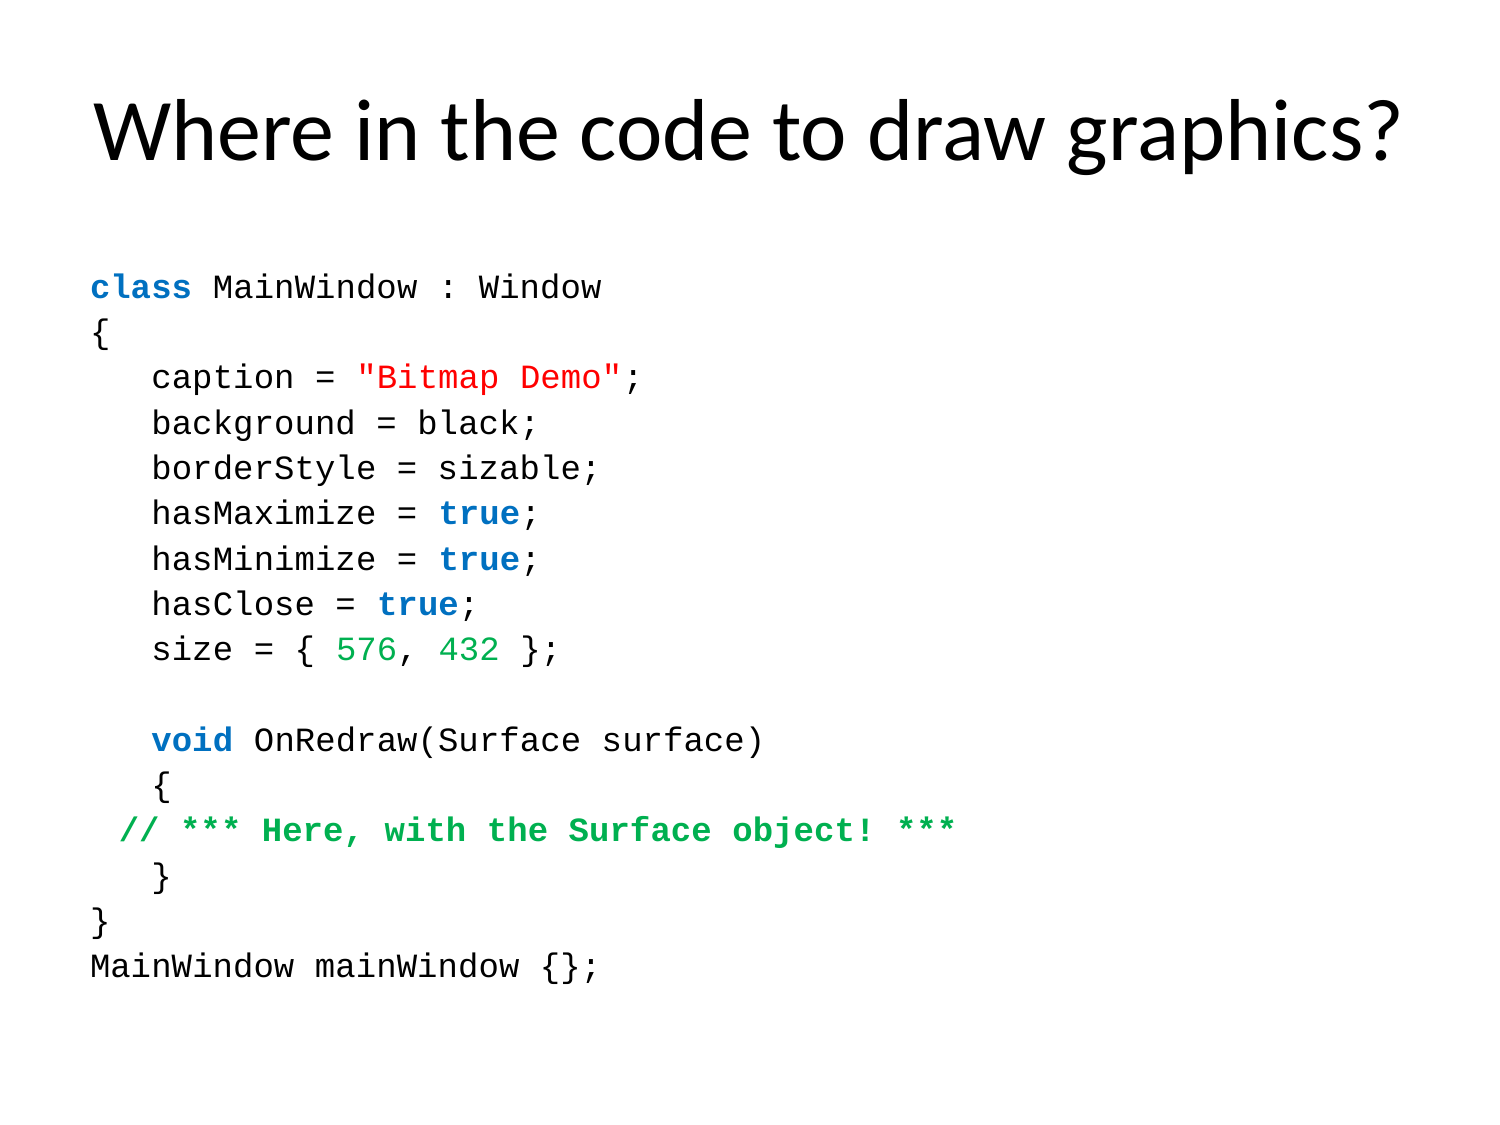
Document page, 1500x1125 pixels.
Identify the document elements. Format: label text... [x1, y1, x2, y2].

title Where in the code to draw graphics? [75, 45, 1425, 233]
list class MainWindow : Window { caption = "Bitmap Demo"; background = black; borderStyle = sizable; hasMaximize = true; hasMinimize = true; hasClose = true; size = { 576, 432 }; void OnRedraw(Surface surface) { // *** Here, with the Surface object! *** } } MainWindow mainWindow {}; [75, 262, 1425, 1005]
